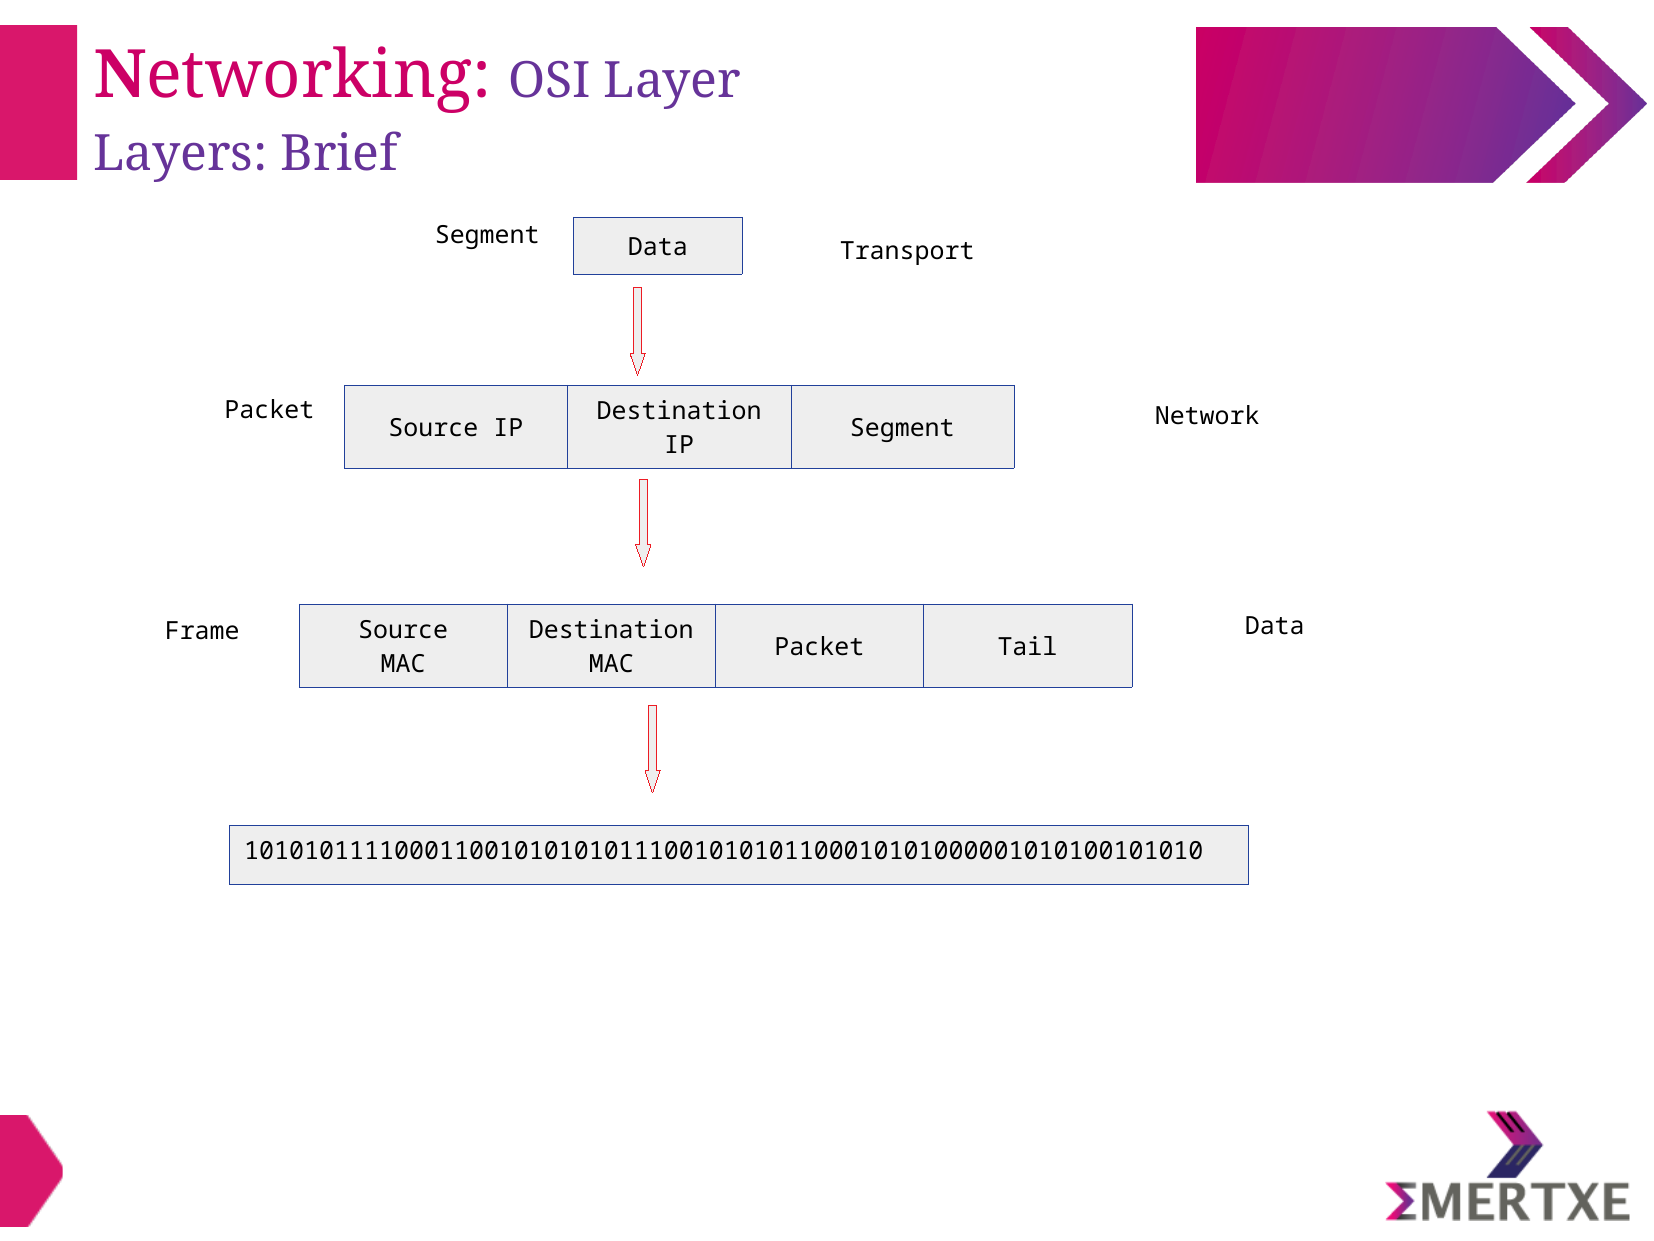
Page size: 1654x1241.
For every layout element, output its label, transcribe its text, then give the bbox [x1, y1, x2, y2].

text_box Packet [209, 384, 330, 425]
table_header Source IP [345, 386, 567, 468]
text_box Frame [150, 605, 255, 646]
table_header Destination MAC [508, 605, 715, 687]
table_header Tail [924, 605, 1132, 687]
table_header Segment [792, 386, 1014, 468]
table_header 1010101111000110010101010111001010101100010101000001010100101010 [230, 826, 1248, 884]
table_header Source MAC [300, 605, 507, 687]
text_box [645, 705, 661, 793]
text_box [635, 479, 651, 567]
table_header Destination IP [568, 386, 791, 468]
title Networking: OSI Layer Layers: Brief [93, 2, 1571, 210]
text_box Transport [825, 225, 1006, 286]
picture [1571, 27, 1647, 183]
text_box Segment [420, 209, 555, 250]
picture [1385, 1107, 1631, 1221]
text_box Data [1230, 600, 1411, 661]
table_header Packet [716, 605, 923, 687]
text_box Network [1140, 390, 1321, 451]
table_header Data [574, 218, 742, 274]
text_box [630, 287, 646, 376]
